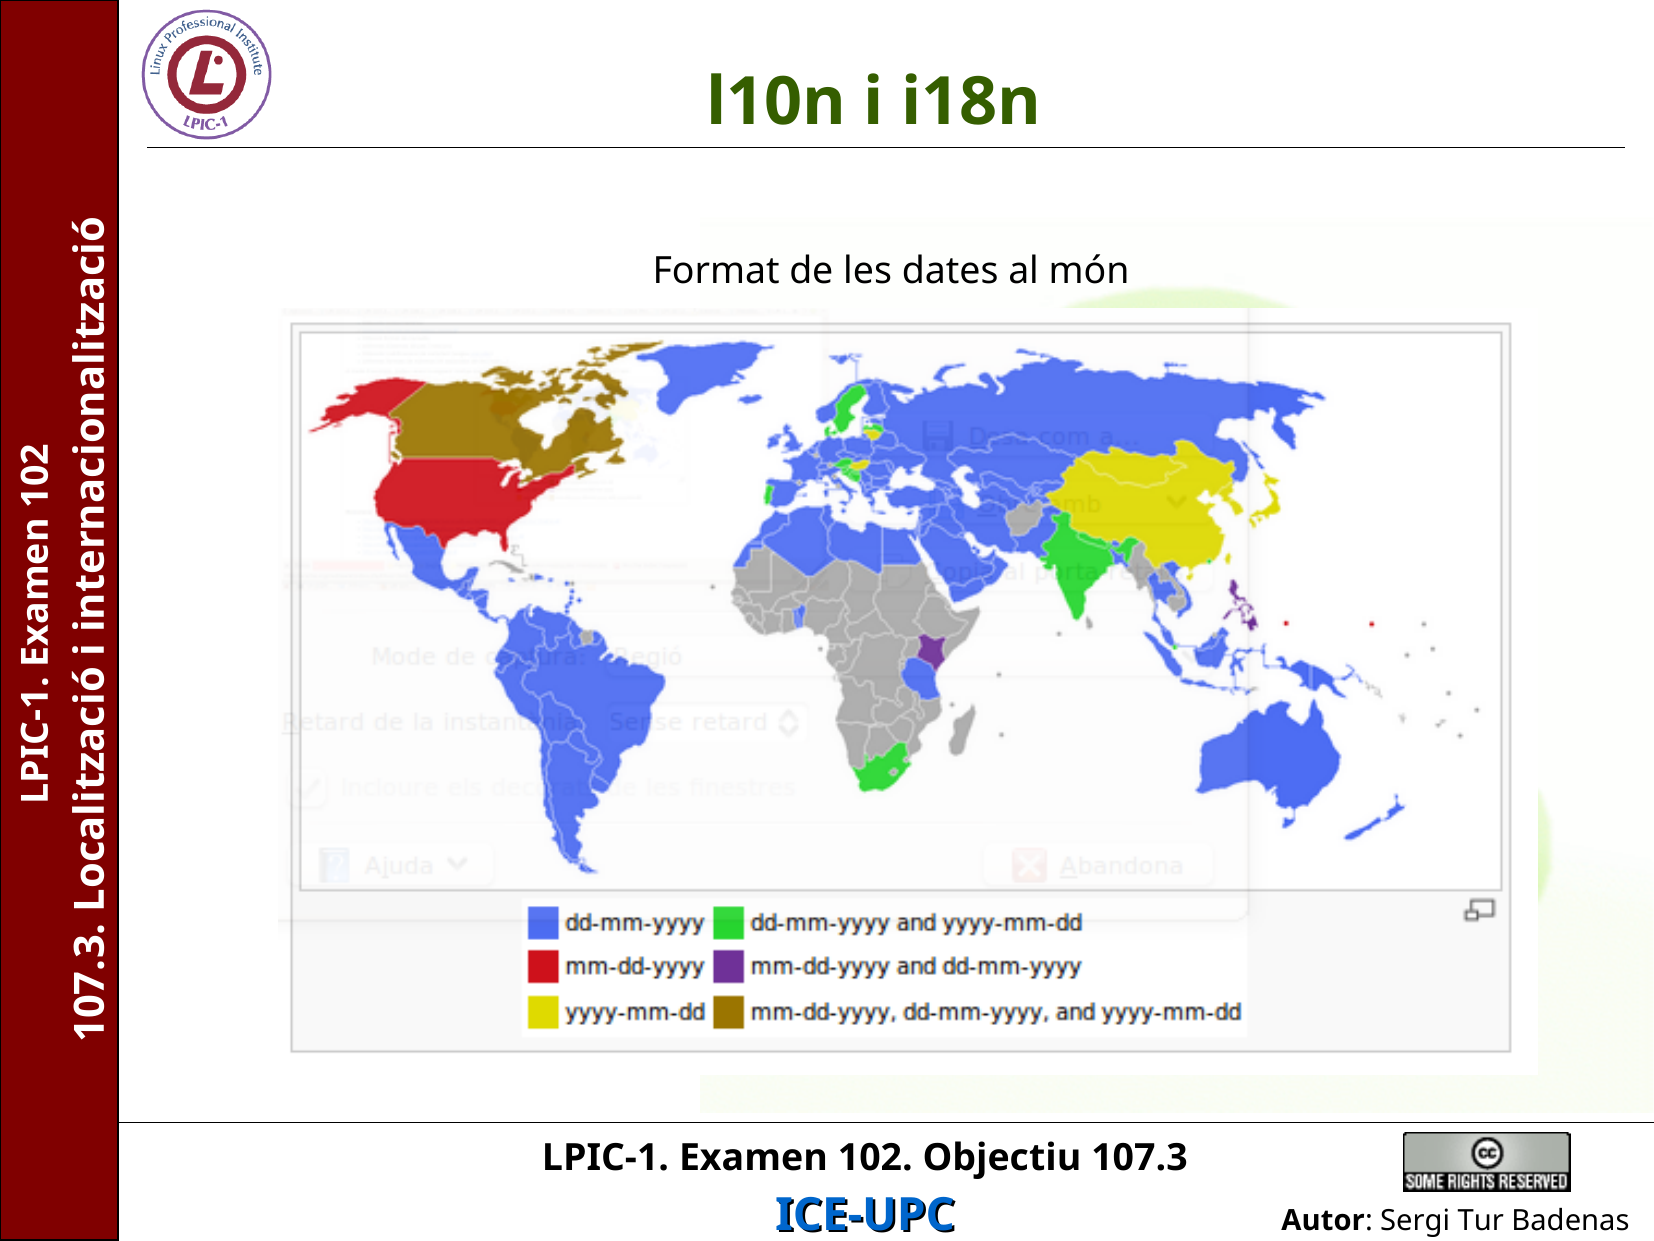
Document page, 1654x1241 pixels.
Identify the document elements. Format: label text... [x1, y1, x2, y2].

title l10n i i18n [129, 55, 1619, 142]
picture [1403, 1132, 1571, 1192]
text_box Format de les dates al món [637, 236, 1122, 300]
picture [278, 217, 1654, 1113]
picture [135, 5, 277, 55]
